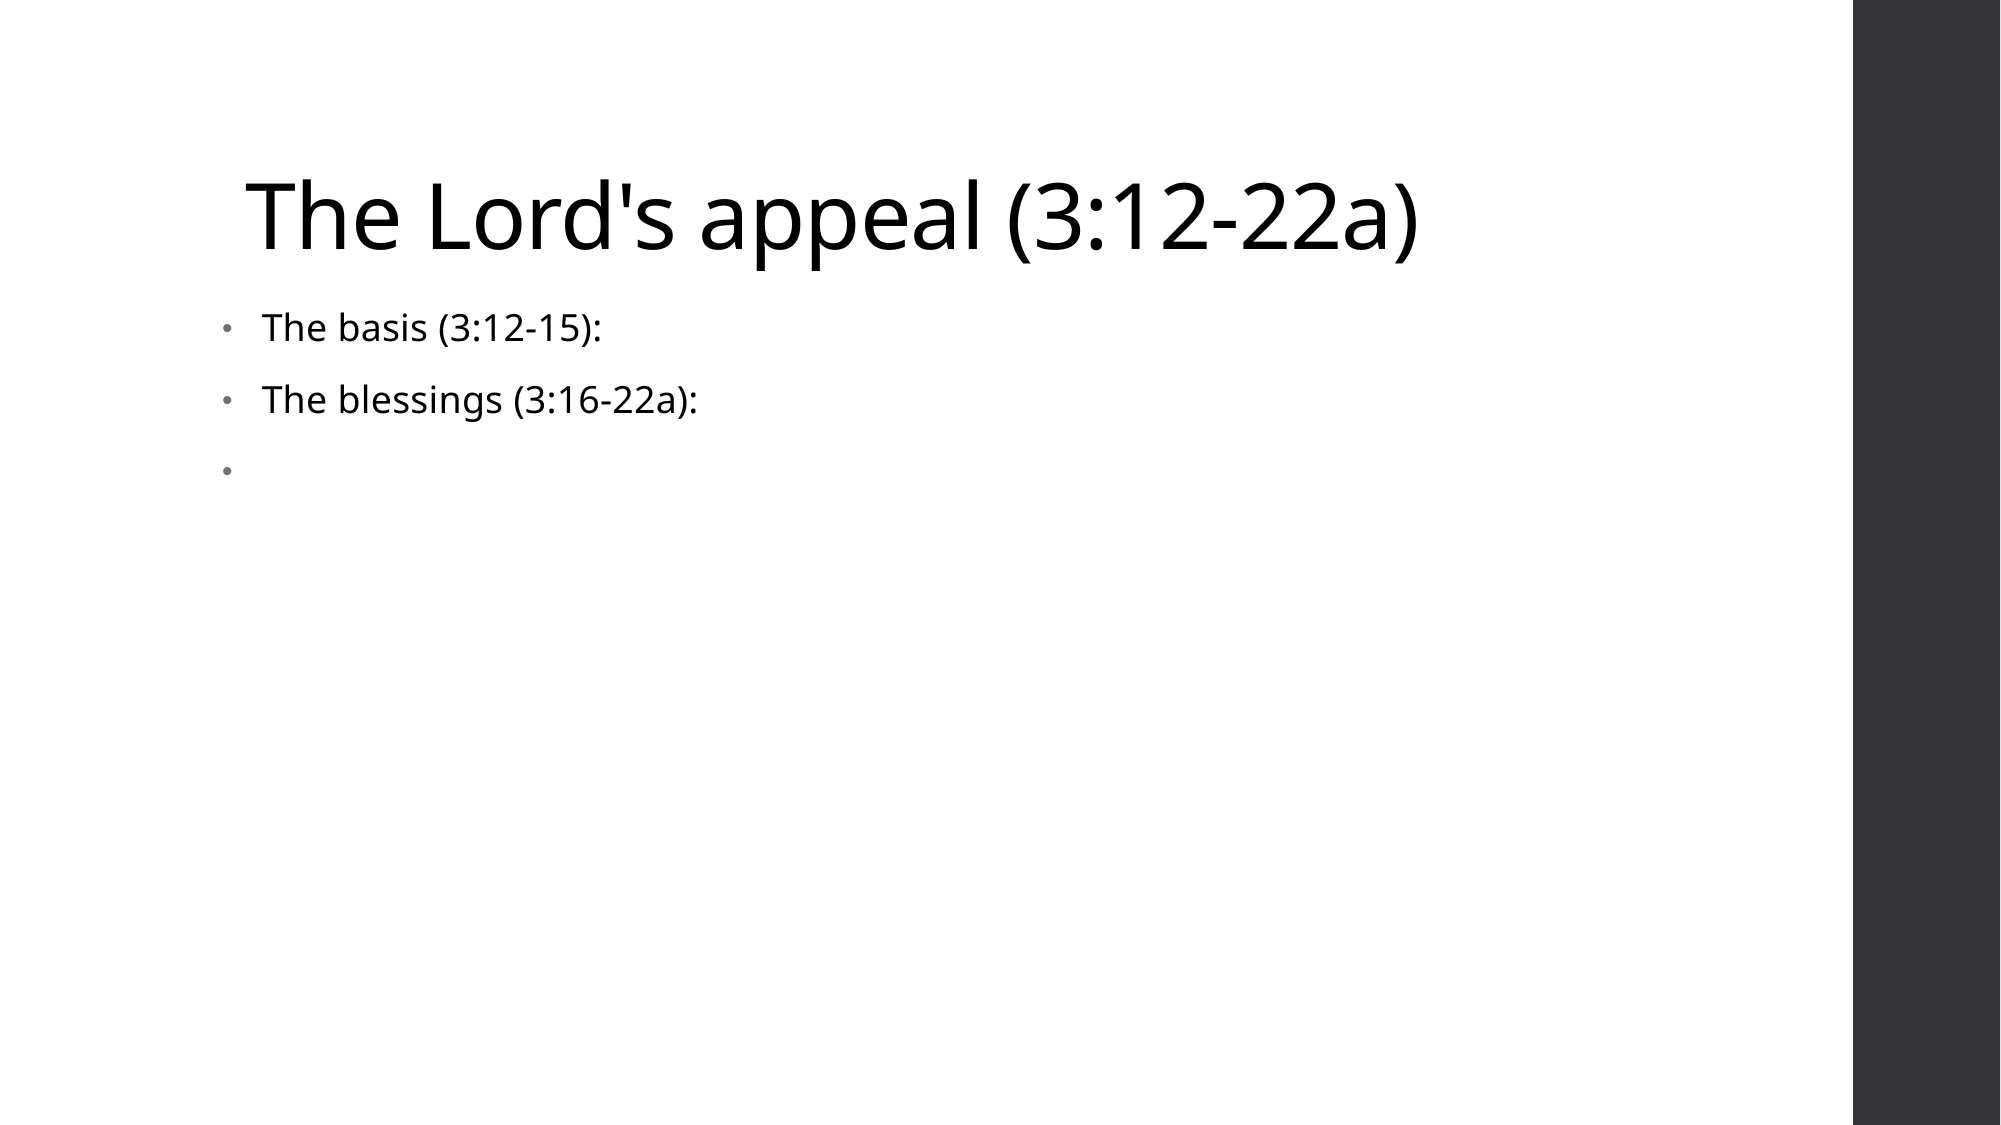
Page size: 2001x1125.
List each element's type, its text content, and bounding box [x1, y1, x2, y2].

title The Lord's appeal (3:12-22a) [206, 60, 1797, 278]
list The basis (3:12-15): The blessings (3:16-22a): [206, 299, 1617, 1014]
